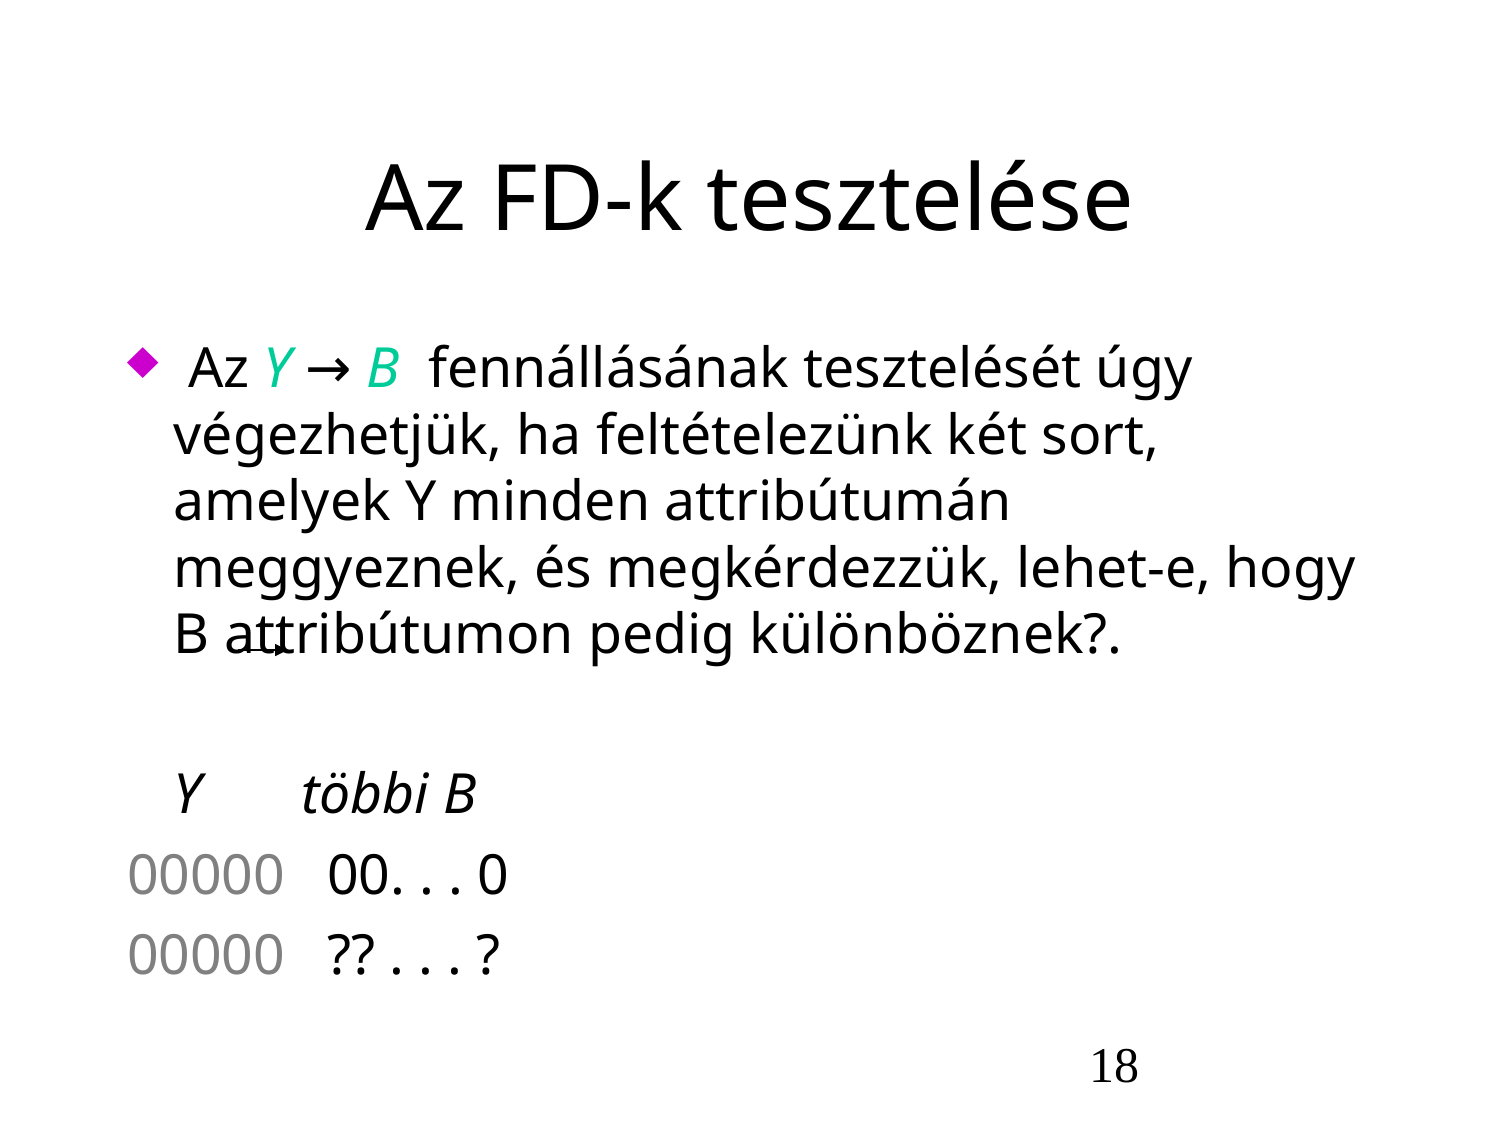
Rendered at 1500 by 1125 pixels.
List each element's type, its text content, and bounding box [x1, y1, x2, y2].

title Az FD-k tesztelése [112, 99, 1388, 288]
list Az Y → B fennállásának tesztelését úgy végezhetjük, ha feltételezünk két sort, amelyek Y minden attribútumán meggyeznek, és megkérdezzük, lehet-e, hogy B attribútumon pedig különböznek?. Y többi B 00000 00. . . 0 00000 ?? . . . ? [112, 324, 1388, 1000]
